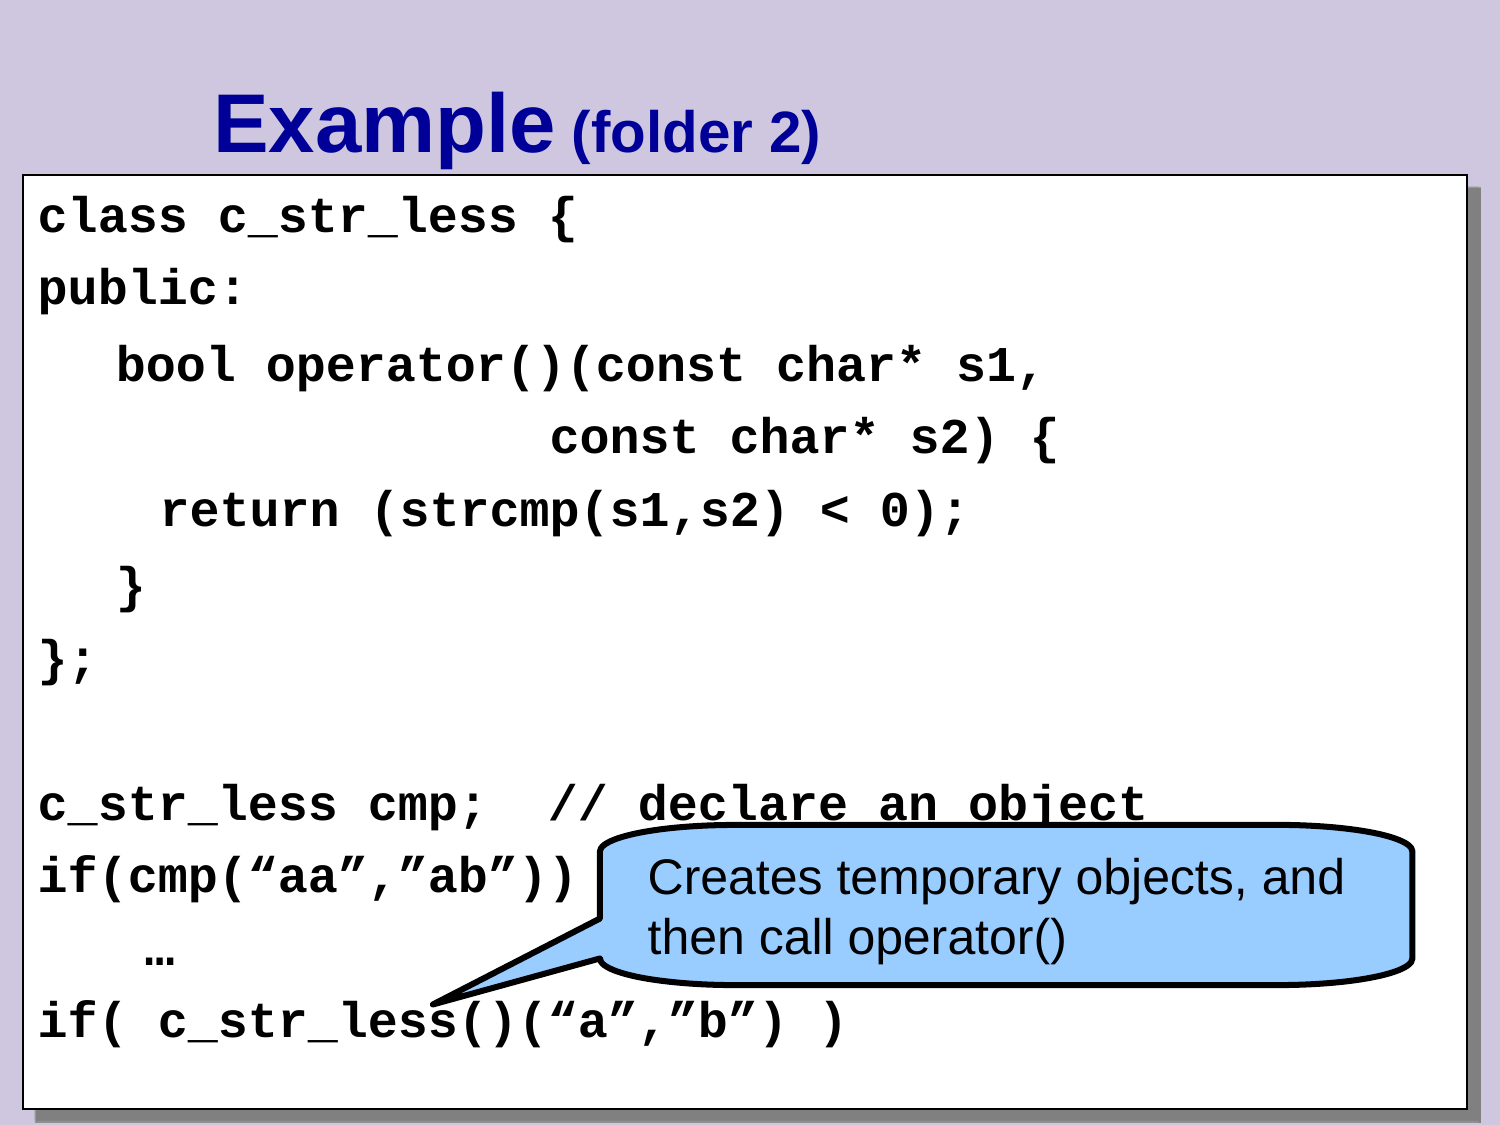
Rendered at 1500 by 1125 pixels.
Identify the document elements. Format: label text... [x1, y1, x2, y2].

text_box Creates temporary objects, and then call operator() [432, 824, 1413, 1005]
text_box [1172, 220, 1468, 1110]
list class c_str_less { public: bool operator()(const char* s1, const char* s2) { return (strcmp(s1,s2) < 0); } }; c_str_less cmp; // declare an object if(cmp(“aa”,”ab”)) … if( c_str_less()(“a”,”b”) ) [22, 174, 1172, 1125]
title Example (folder 2) [198, 17, 1468, 220]
